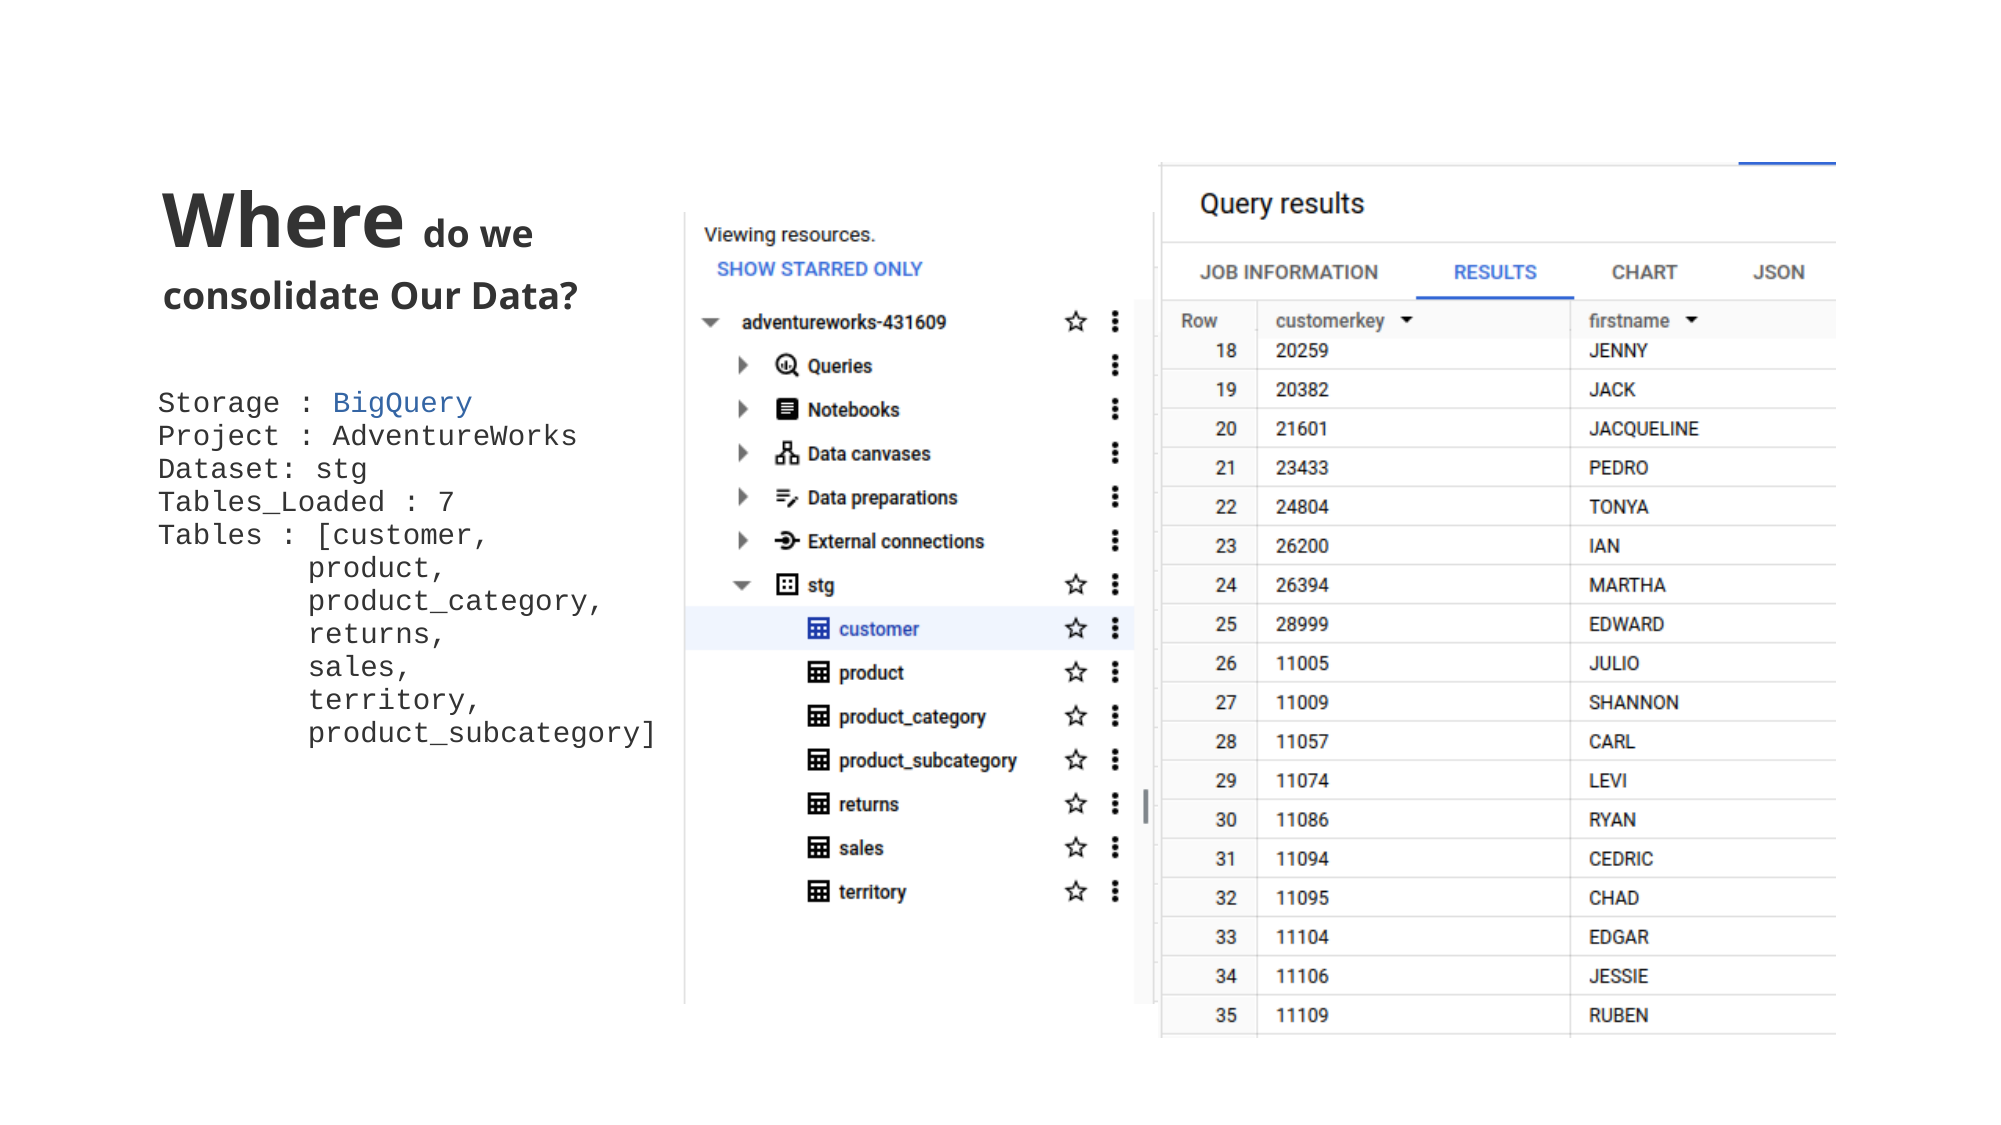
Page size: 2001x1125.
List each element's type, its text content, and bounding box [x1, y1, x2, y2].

text_box Storage : BigQuery Project : AdventureWorks Dataset: stg Tables_Loaded : 7 Tables : [customer, product, product_category, returns, sales, territory, product_subcategory] [143, 380, 969, 822]
picture [681, 162, 1836, 1038]
title Where do we consolidate Our Data? [144, 21, 1536, 569]
